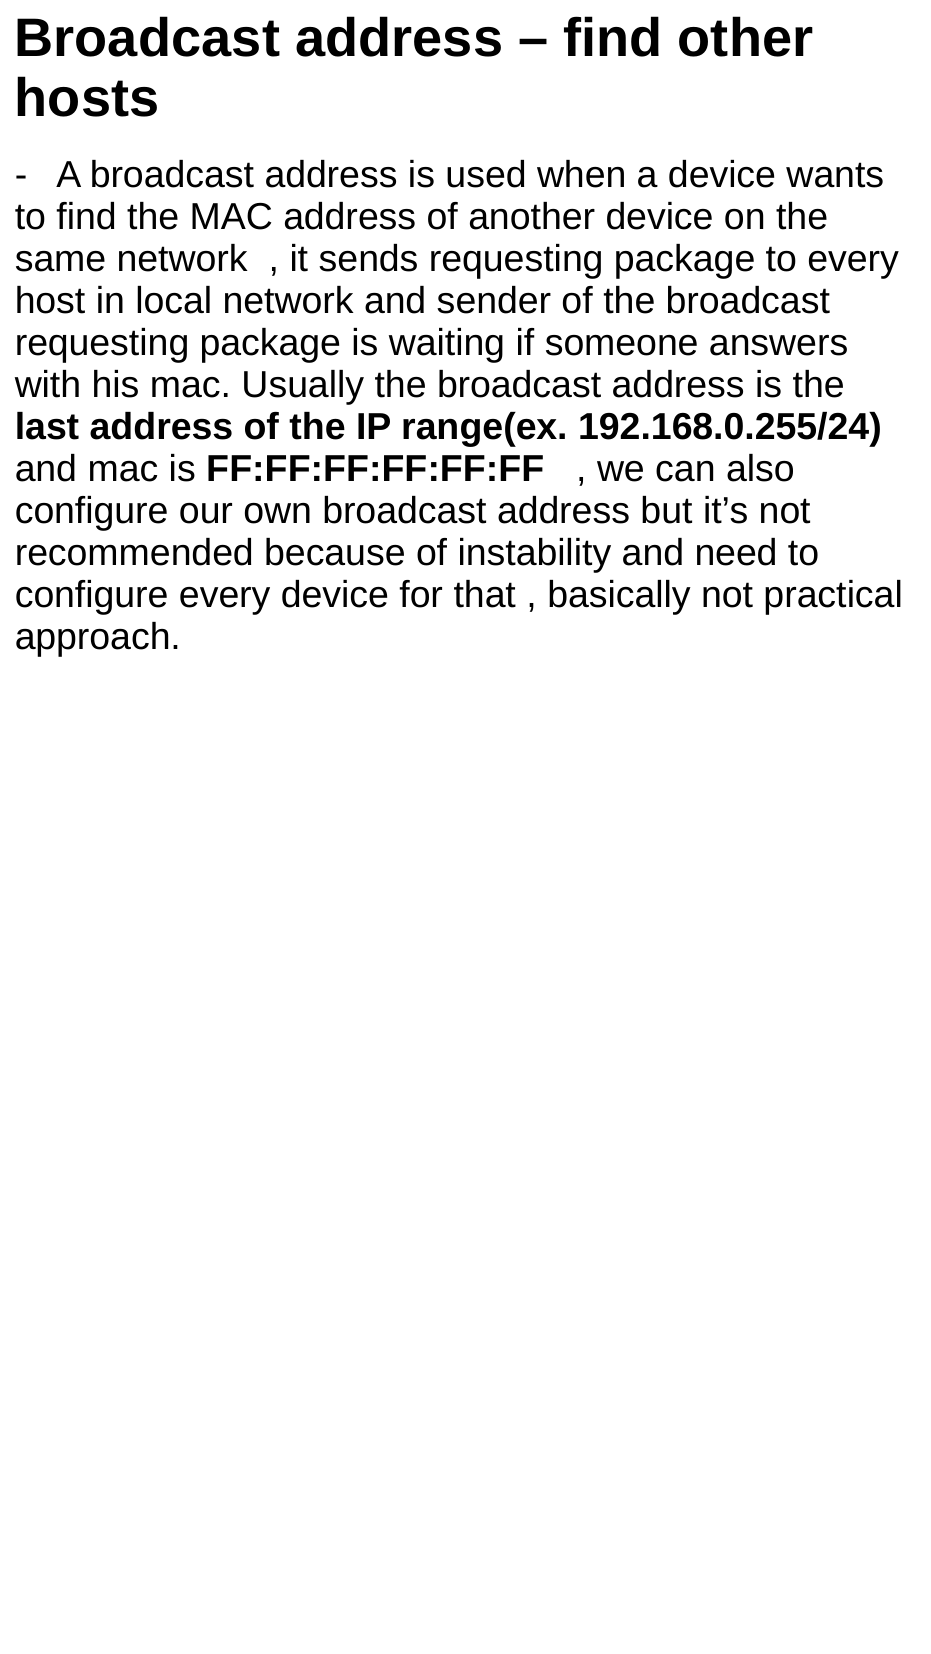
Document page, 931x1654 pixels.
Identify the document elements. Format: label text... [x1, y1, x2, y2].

text_box Broadcast address – find other hosts - A broadcast address is used when a device wants to find the MAC address of another device on the same network , it sends requesting package to every host in local network and sender of the broadcast requesting package is waiting if someone answers with his mac. Usually the broadcast address is the last address of the IP range(ex. 192.168.0.255/24) and mac is FF:FF:FF:FF:FF:FF , we can also configure our own broadcast address but it’s not recommended because of instability and need to configure every device for that , basically not practical approach. [0, 0, 931, 1654]
